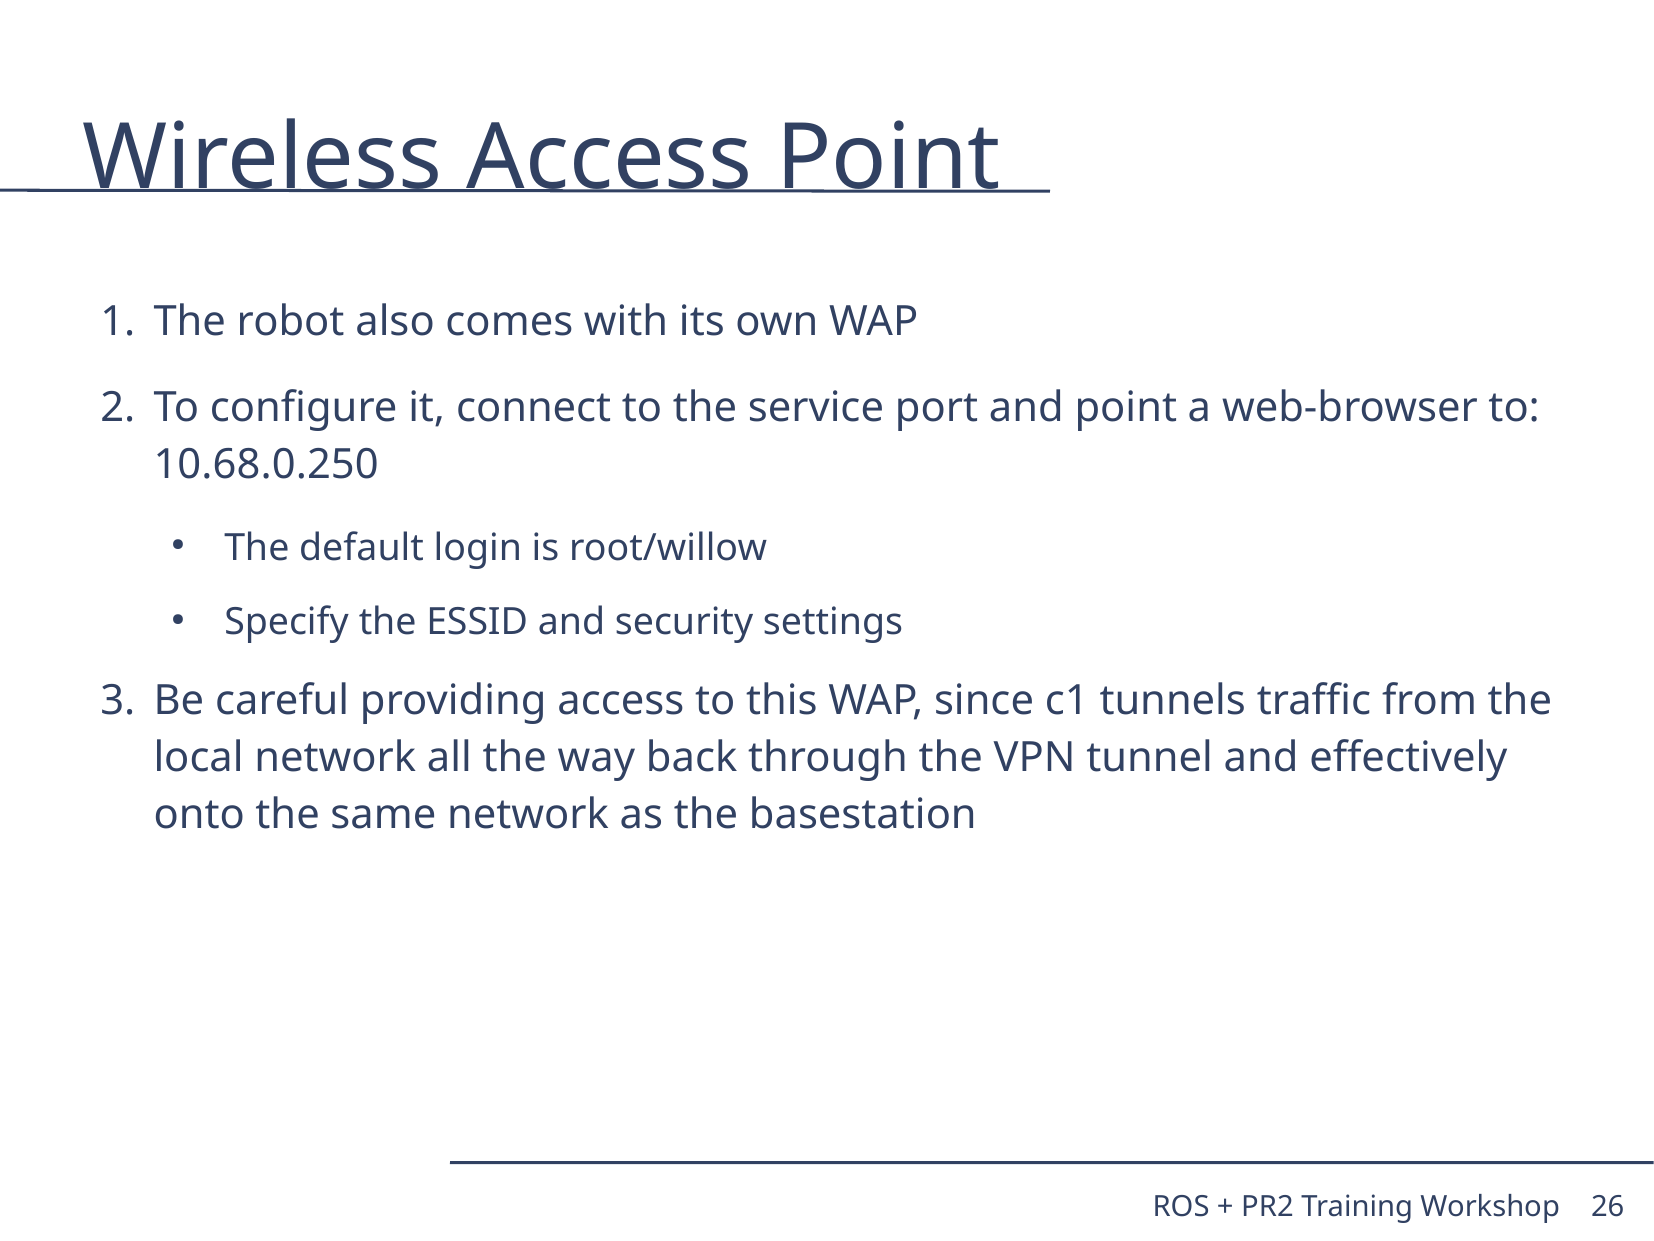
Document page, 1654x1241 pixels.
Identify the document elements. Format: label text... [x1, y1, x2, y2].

list The robot also comes with its own WAP To configure it, connect to the service port and point a web-browser to: 10.68.0.250 The default login is root/willow Specify the ESSID and security settings Be careful providing access to this WAP, since c1 tunnels traffic from the local network all the way back through the VPN tunnel and effectively onto the same network as the basestation [82, 290, 1571, 1109]
title Wireless Access Point [82, 56, 1571, 250]
